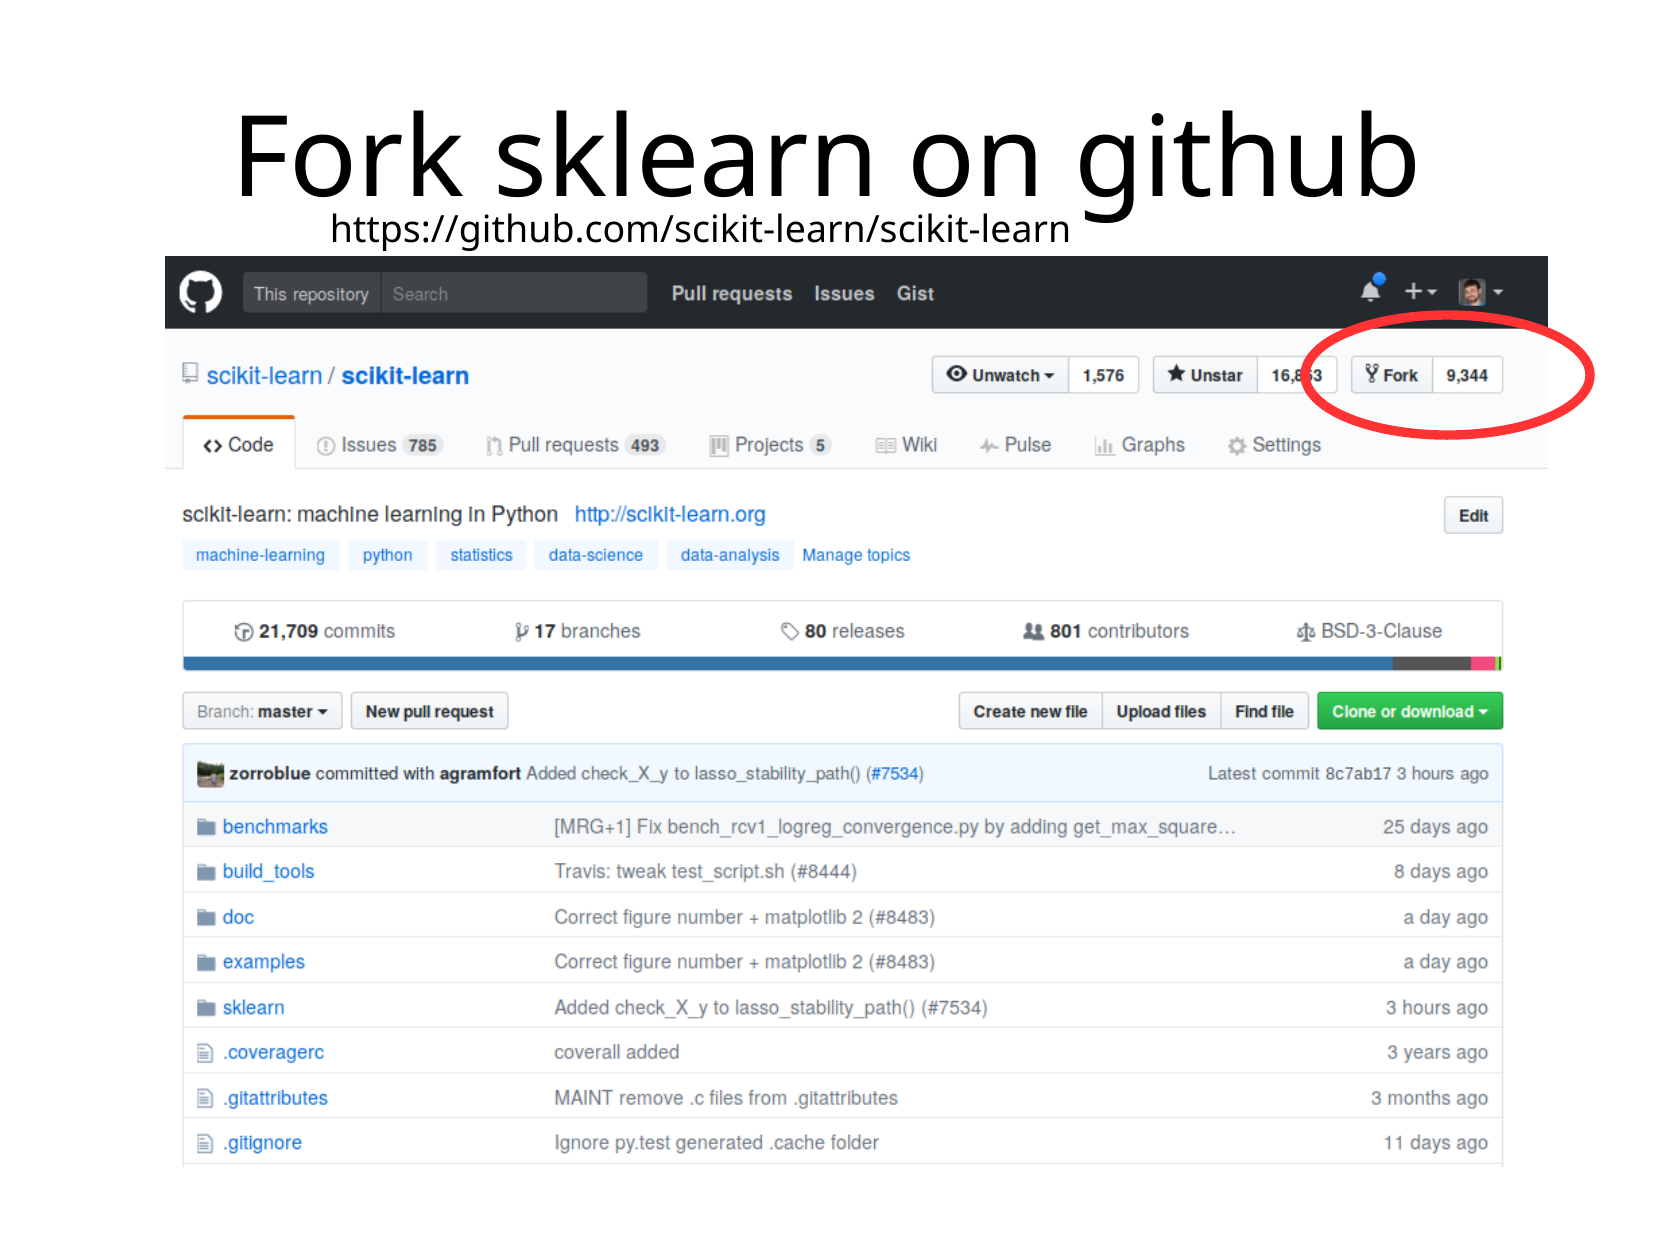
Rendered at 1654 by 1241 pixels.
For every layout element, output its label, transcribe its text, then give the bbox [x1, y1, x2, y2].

text_box https://github.com/scikit-learn/scikit-learn [315, 195, 1396, 248]
picture [1310, 320, 1548, 430]
title Fork sklearn on github [82, 49, 1571, 257]
picture [165, 256, 1548, 1167]
